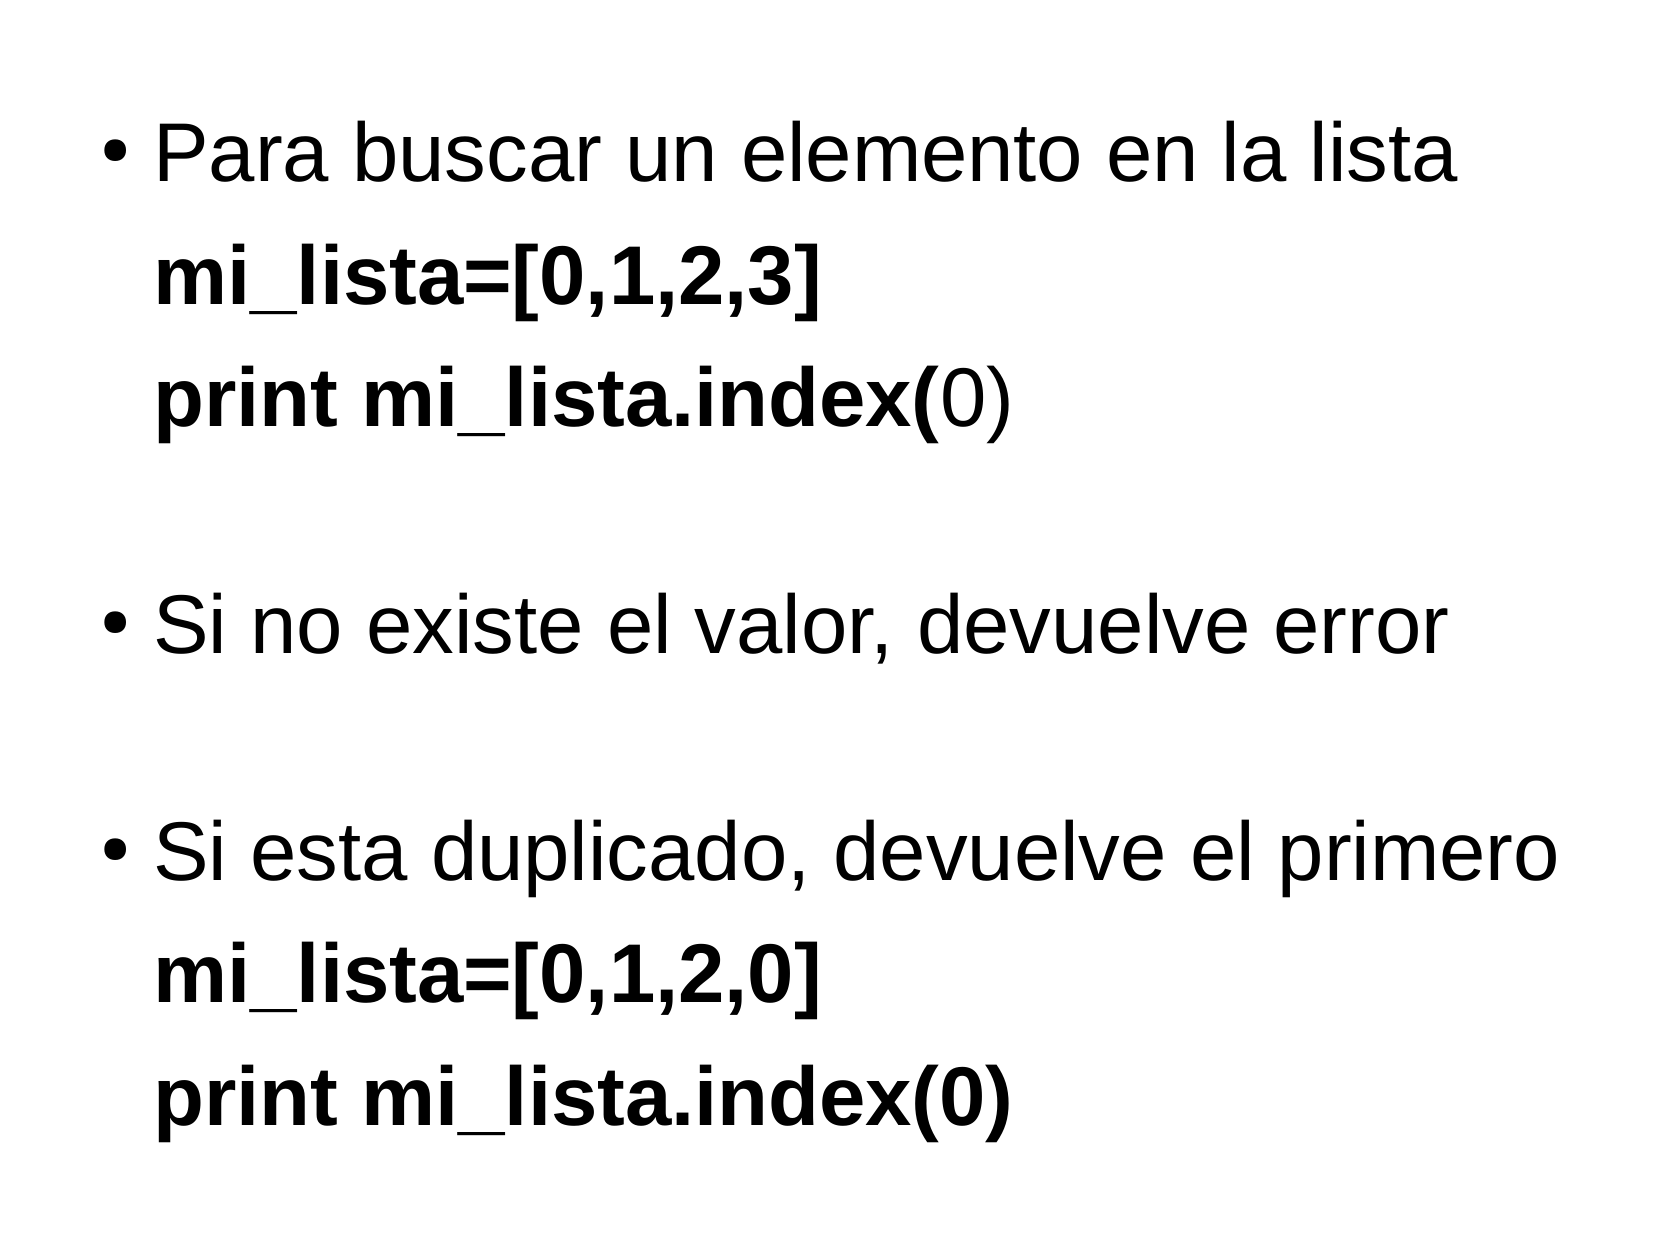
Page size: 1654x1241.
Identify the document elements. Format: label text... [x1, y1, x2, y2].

list Para buscar un elemento en la lista mi_lista=[0,1,2,3] print mi_lista.index(0) Si no existe el valor, devuelve error Si esta duplicado, devuelve el primero mi_lista=[0,1,2,0] print mi_lista.index(0) [82, 106, 1571, 1158]
